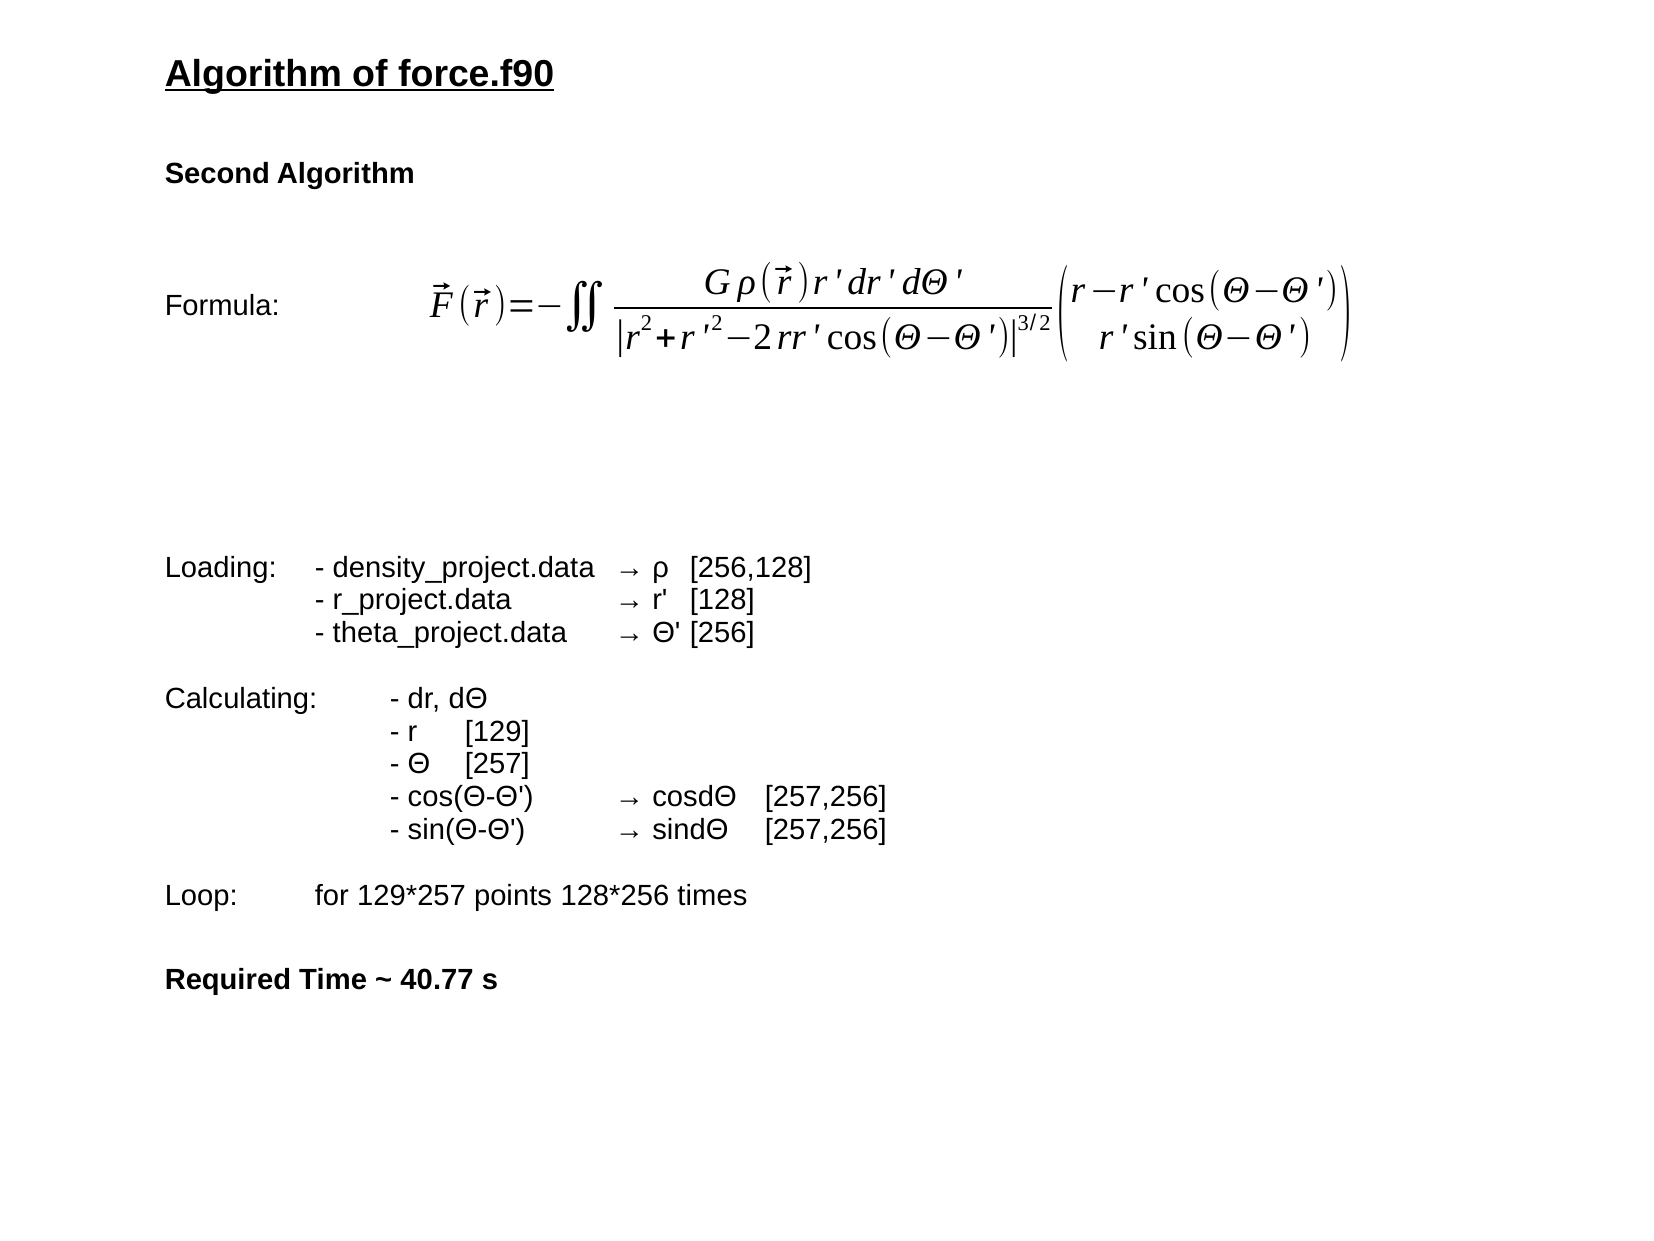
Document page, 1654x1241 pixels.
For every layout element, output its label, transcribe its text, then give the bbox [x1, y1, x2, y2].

text_box Required Time ~ 40.77 s [150, 955, 661, 1004]
chart [422, 260, 1358, 364]
text_box Second Algorithm Formula: Loading: - density_project.data → ρ [256,128] - r_project.data → r' [128] - theta_project.data → Θ' [256] Calculating: - dr, dΘ - r [129] - Θ [257] - cos(Θ-Θ') → cosdΘ [257,256] - sin(Θ-Θ') → sindΘ [257,256] Loop: for 129*257 points 128*256 times [150, 150, 1501, 985]
text_box Algorithm of force.f90 [150, 45, 1501, 102]
